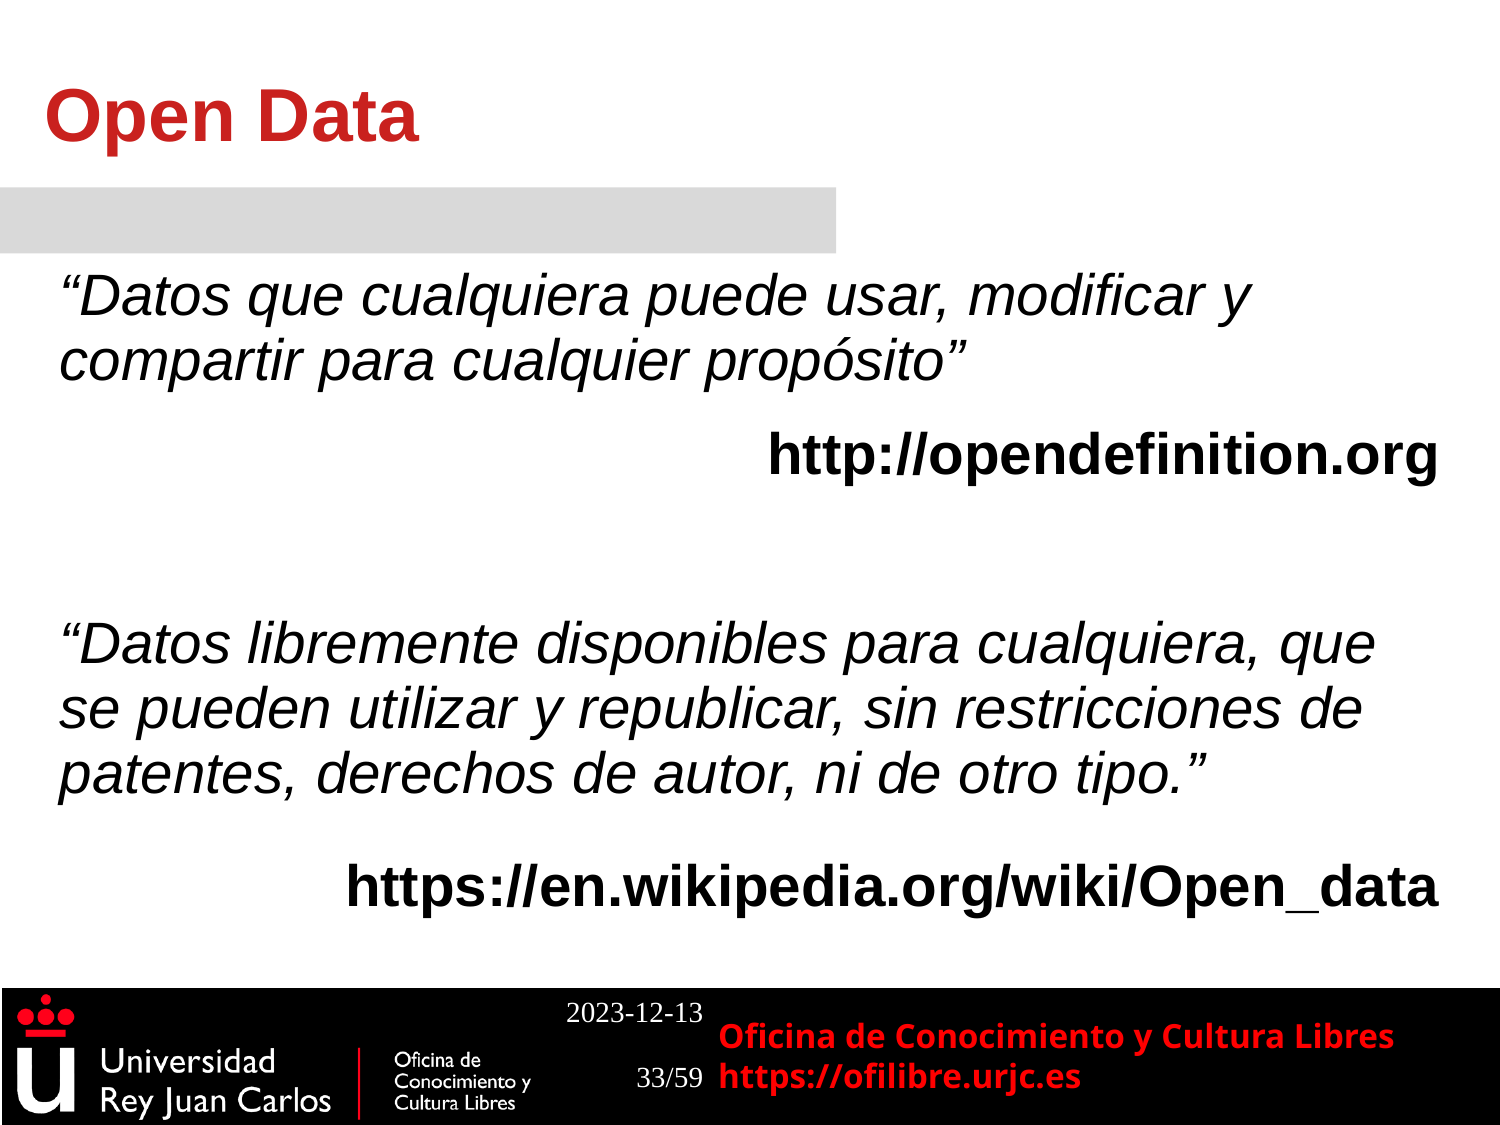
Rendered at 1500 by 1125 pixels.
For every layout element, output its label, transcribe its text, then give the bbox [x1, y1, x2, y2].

text_box “Datos que cualquiera puede usar, modificar y compartir para cualquier propósito” http://opendefinition.org “Datos libremente disponibles para cualquiera, que se pueden utilizar y republicar, sin restricciones de patentes, derechos de autor, ni de otro tipo.” https://en.wikipedia.org/wiki/Open_data [45, 254, 1456, 926]
text_box Open Data [30, 66, 1036, 249]
picture [17, 994, 531, 1120]
title [75, 7, 1425, 196]
